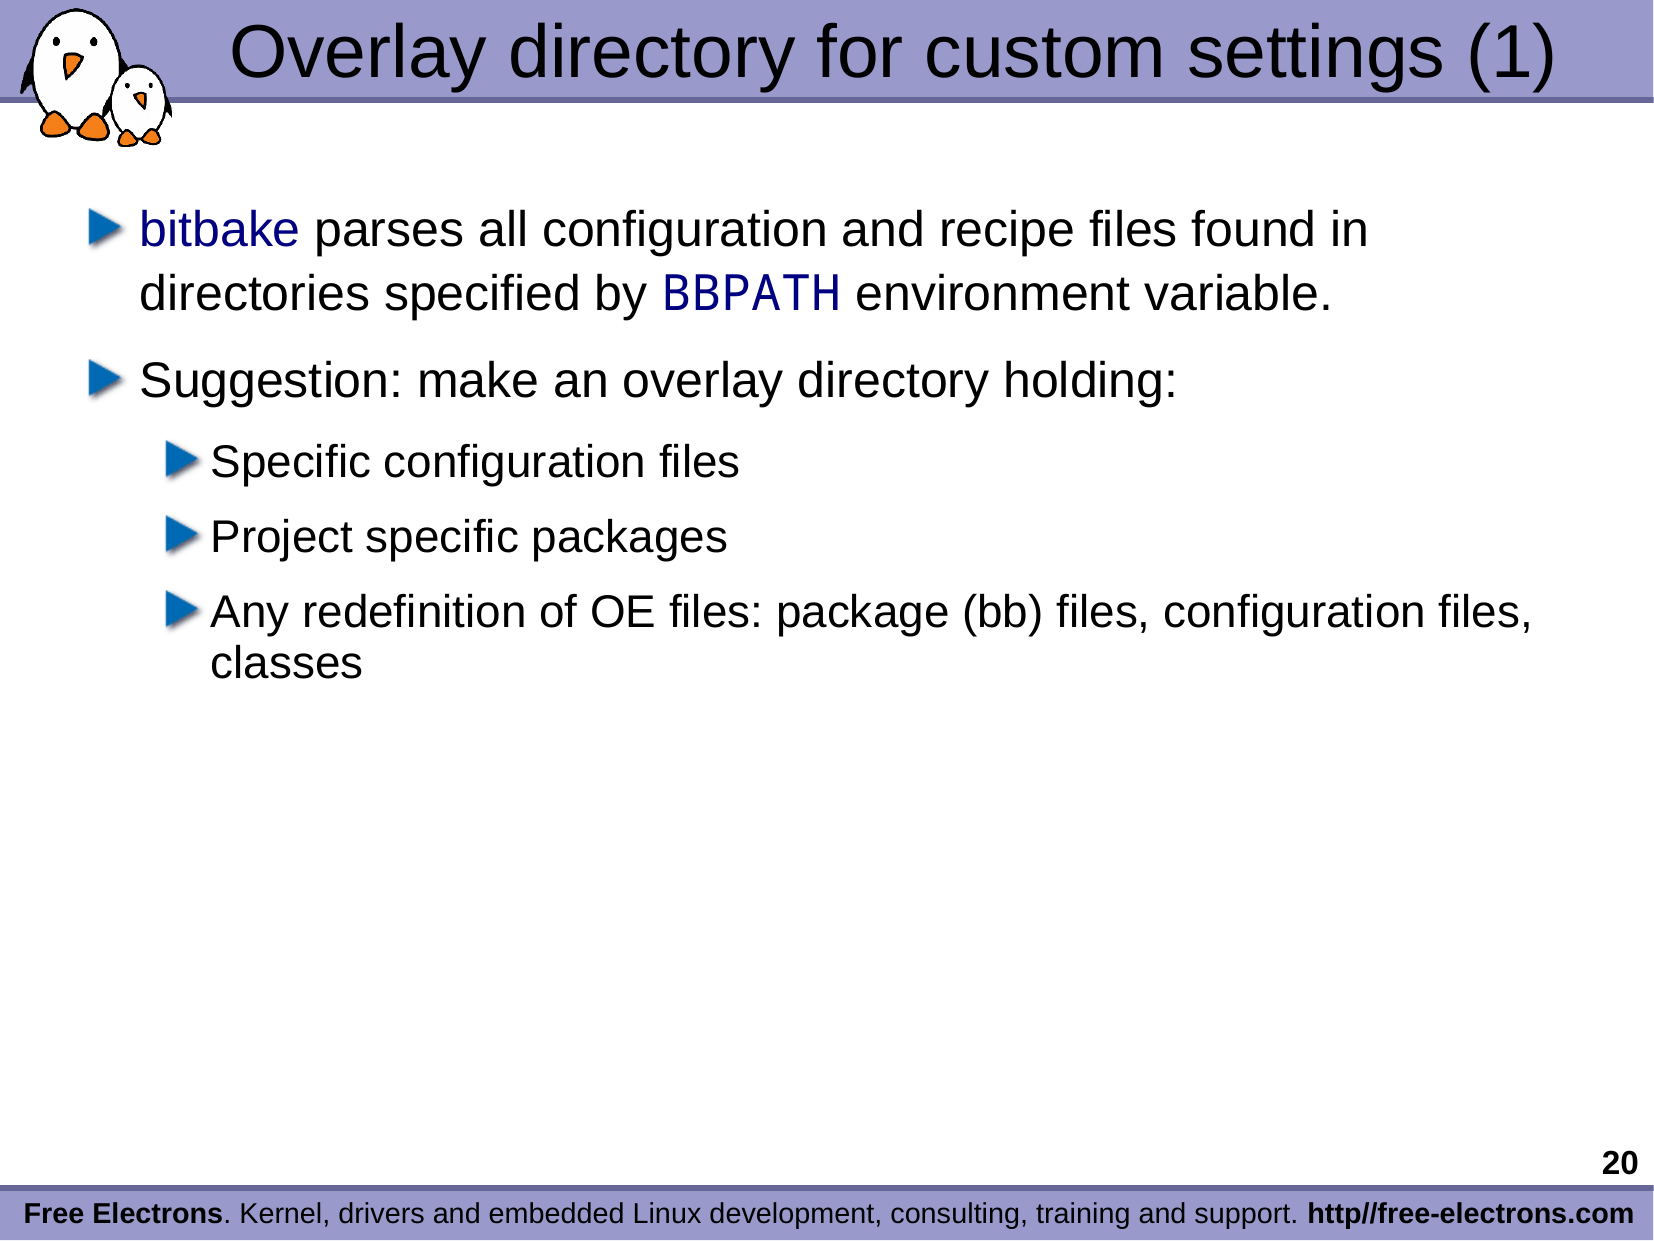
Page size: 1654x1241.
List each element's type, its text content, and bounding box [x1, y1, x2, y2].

picture [20, 8, 172, 147]
title Overlay directory for custom settings (1) [131, 4, 1654, 98]
list bitbake parses all configuration and recipe files found in directories specified by BBPATH environment variable. Suggestion: make an overlay directory holding: Specific configuration files Project specific packages Any redefinition of OE files: package (bb) files, configuration files, classes [68, 201, 1592, 1118]
